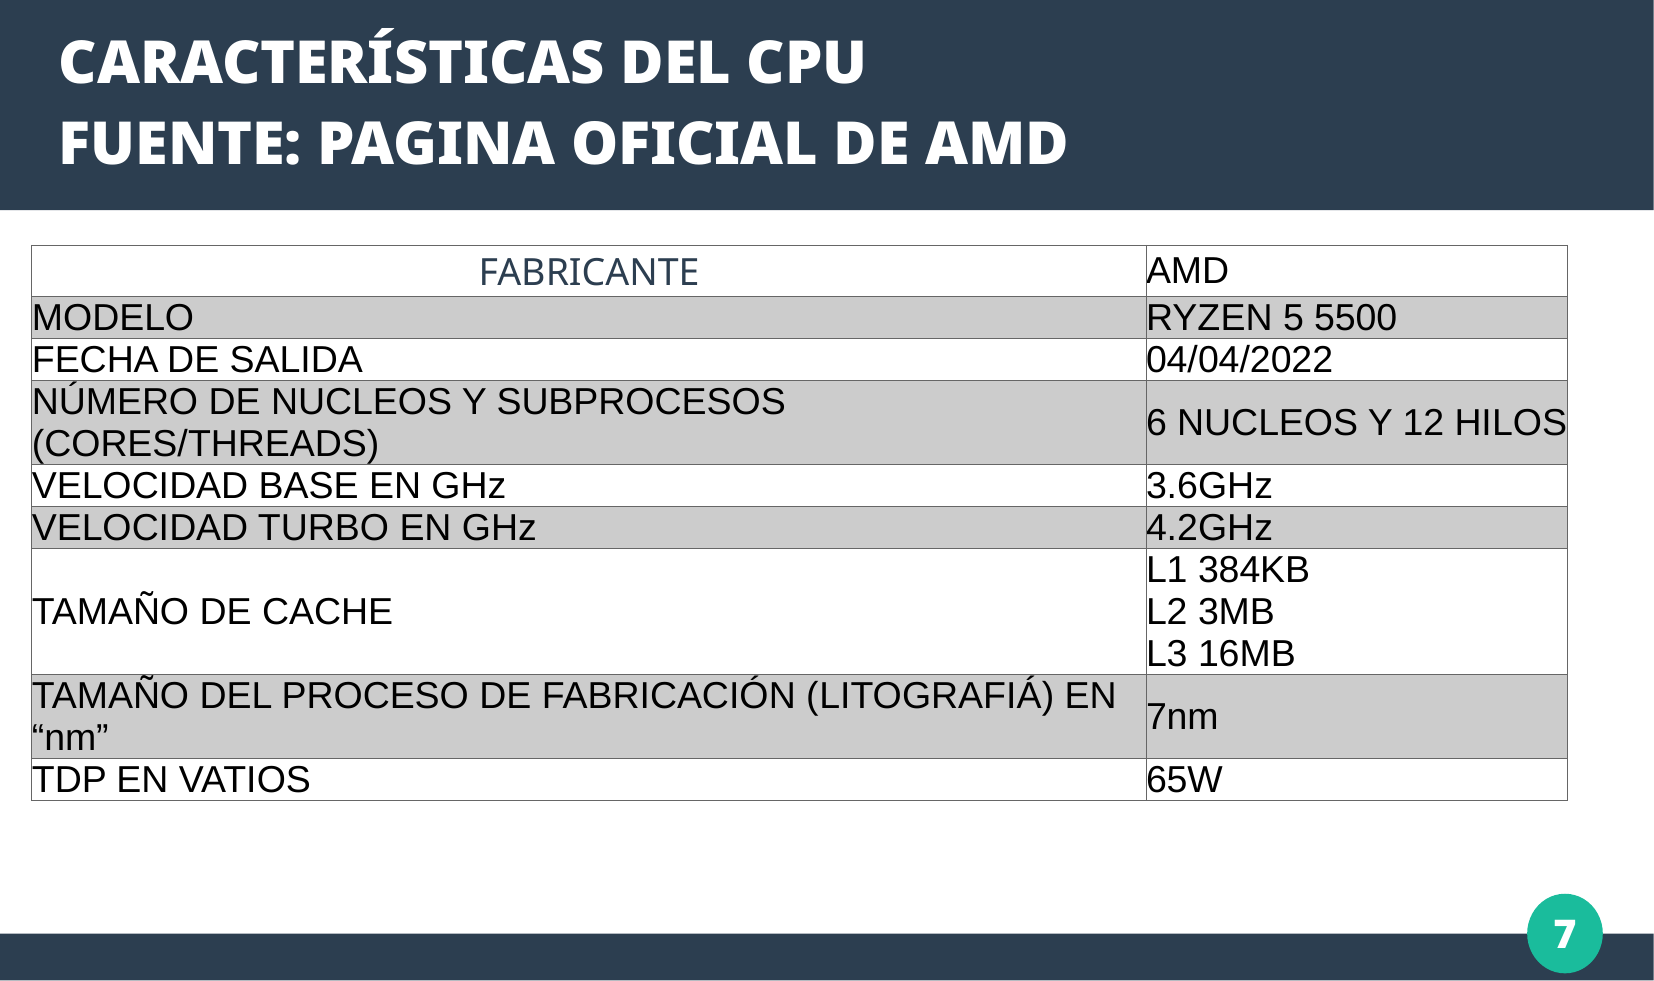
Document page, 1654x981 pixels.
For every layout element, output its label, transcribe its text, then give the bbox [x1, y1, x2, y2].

table_cell 65W [1147, 759, 1567, 800]
table_cell 6 NUCLEOS Y 12 HILOS [1147, 381, 1567, 464]
table_header FABRICANTE [32, 246, 1146, 296]
table_cell TDP EN VATIOS [32, 759, 1146, 800]
table_cell 04/04/2022 [1151, 349, 1162, 370]
table_cell 4.2GHz [1147, 507, 1567, 548]
table_header AMD [1147, 246, 1567, 296]
table_cell MODELO [32, 297, 1146, 338]
table_cell VELOCIDAD TURBO EN GHz [32, 507, 1146, 548]
table_cell TAMAÑO DE CACHE [32, 549, 1146, 674]
table_cell NÚMERO DE NUCLEOS Y SUBPROCESOS (CORES/THREADS) [32, 381, 1146, 464]
title CARACTERÍSTICAS DEL CPU FUENTE: PAGINA OFICIAL DE AMD [59, 38, 1595, 164]
table_cell 7nm [1147, 675, 1567, 758]
table_cell RYZEN 5 5500 [1147, 297, 1567, 338]
table_cell 3.6GHz [1147, 465, 1567, 506]
table_header AMD [1154, 260, 1163, 273]
table_cell FECHA DE SALIDA [32, 339, 1146, 380]
table_cell 04/04/2022 [1147, 339, 1567, 380]
table_cell TAMAÑO DEL PROCESO DE FABRICACIÓN (LITOGRAFIÁ) EN “nm” [32, 675, 1146, 758]
table_cell L1 384KB L2 3MB L3 16MB [1147, 549, 1567, 674]
table_cell VELOCIDAD BASE EN GHz [32, 465, 1146, 506]
